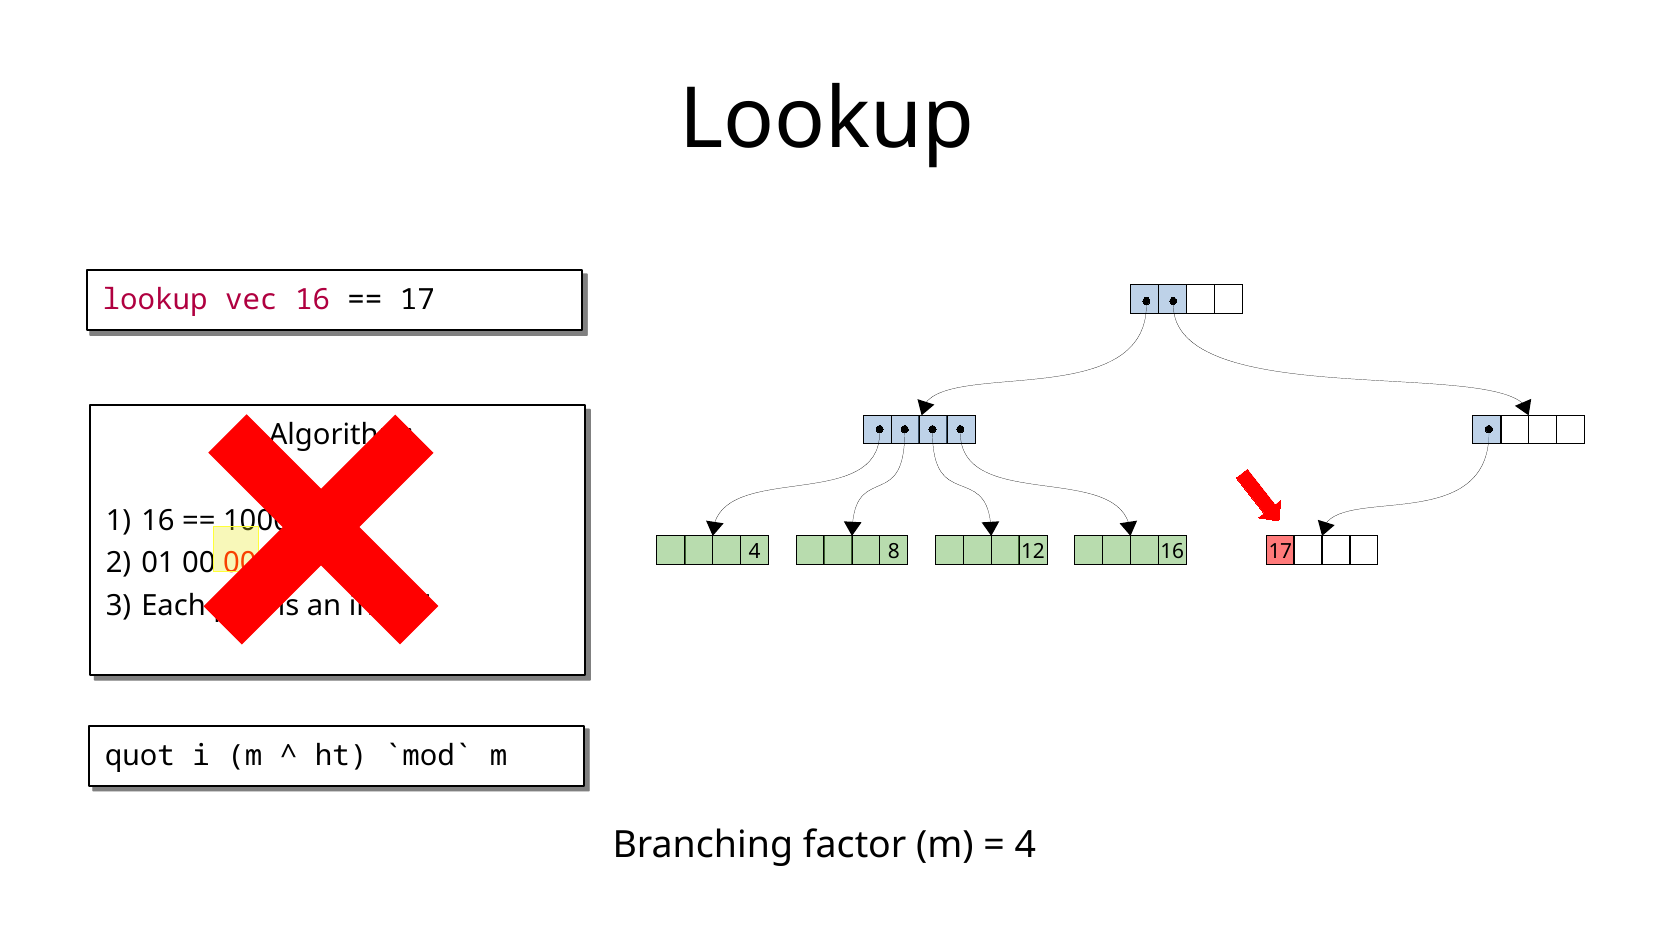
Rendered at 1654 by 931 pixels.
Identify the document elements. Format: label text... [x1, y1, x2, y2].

text_box 12 [1020, 535, 1048, 565]
text_box lookup vec 16 == 17 [86, 270, 582, 331]
text_box [1074, 535, 1159, 565]
text_box [1472, 415, 1500, 444]
text_box quot i (m ^ ht) `mod` m [88, 725, 584, 786]
text_box Branching factor (m) = 4 [597, 810, 1057, 886]
text_box 4 [741, 535, 769, 565]
text_box [203, 414, 439, 645]
text_box [1130, 284, 1187, 314]
text_box [656, 535, 741, 565]
text_box 17 [1266, 535, 1293, 565]
text_box 8 [880, 535, 908, 565]
text_box Algorithm: 16 == 10000 01 00 00 Each part is an index! [90, 405, 586, 663]
title Lookup [82, 37, 1571, 193]
text_box [796, 535, 880, 565]
text_box [935, 535, 1020, 565]
text_box 16 [1159, 535, 1187, 565]
text_box [863, 415, 976, 444]
text_box [1236, 469, 1281, 521]
